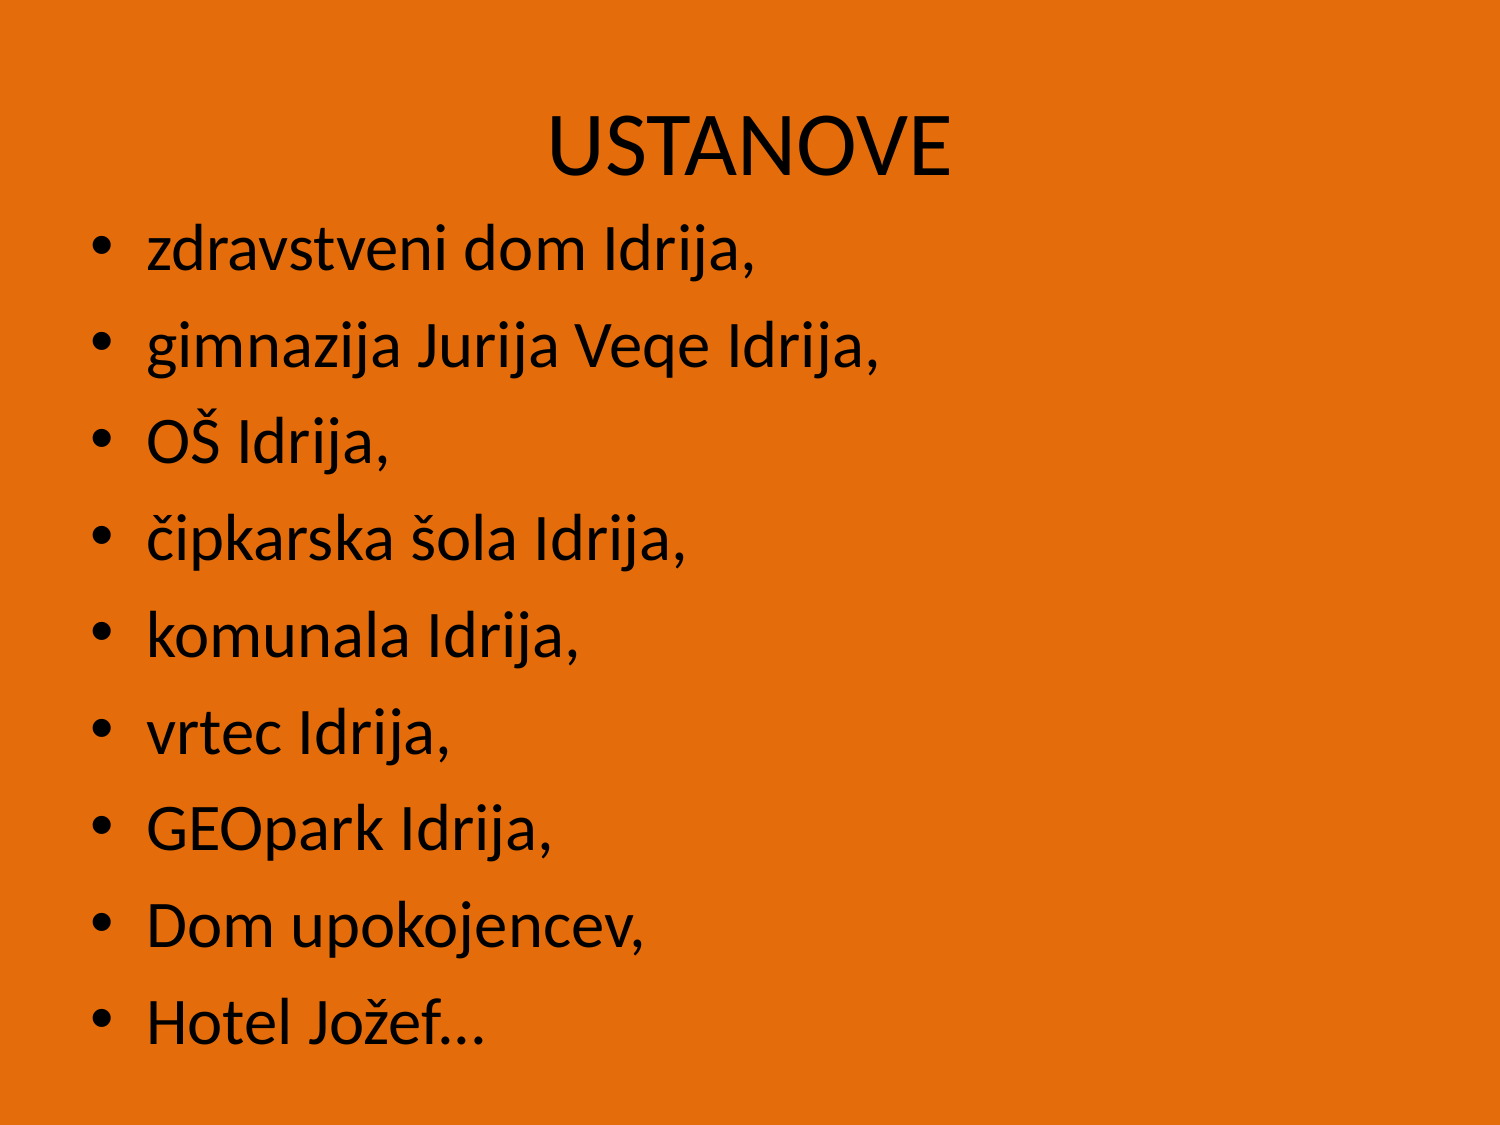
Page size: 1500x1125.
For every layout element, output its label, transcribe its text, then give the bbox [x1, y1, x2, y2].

title USTANOVE [75, 45, 1426, 196]
list zdravstveni dom Idrija, gimnazija Jurija Veqe Idrija, OŠ Idrija, čipkarska šola Idrija, komunala Idrija, vrtec Idrija, GEOpark Idrija, Dom upokojencev, Hotel Jožef... [75, 196, 1426, 1095]
